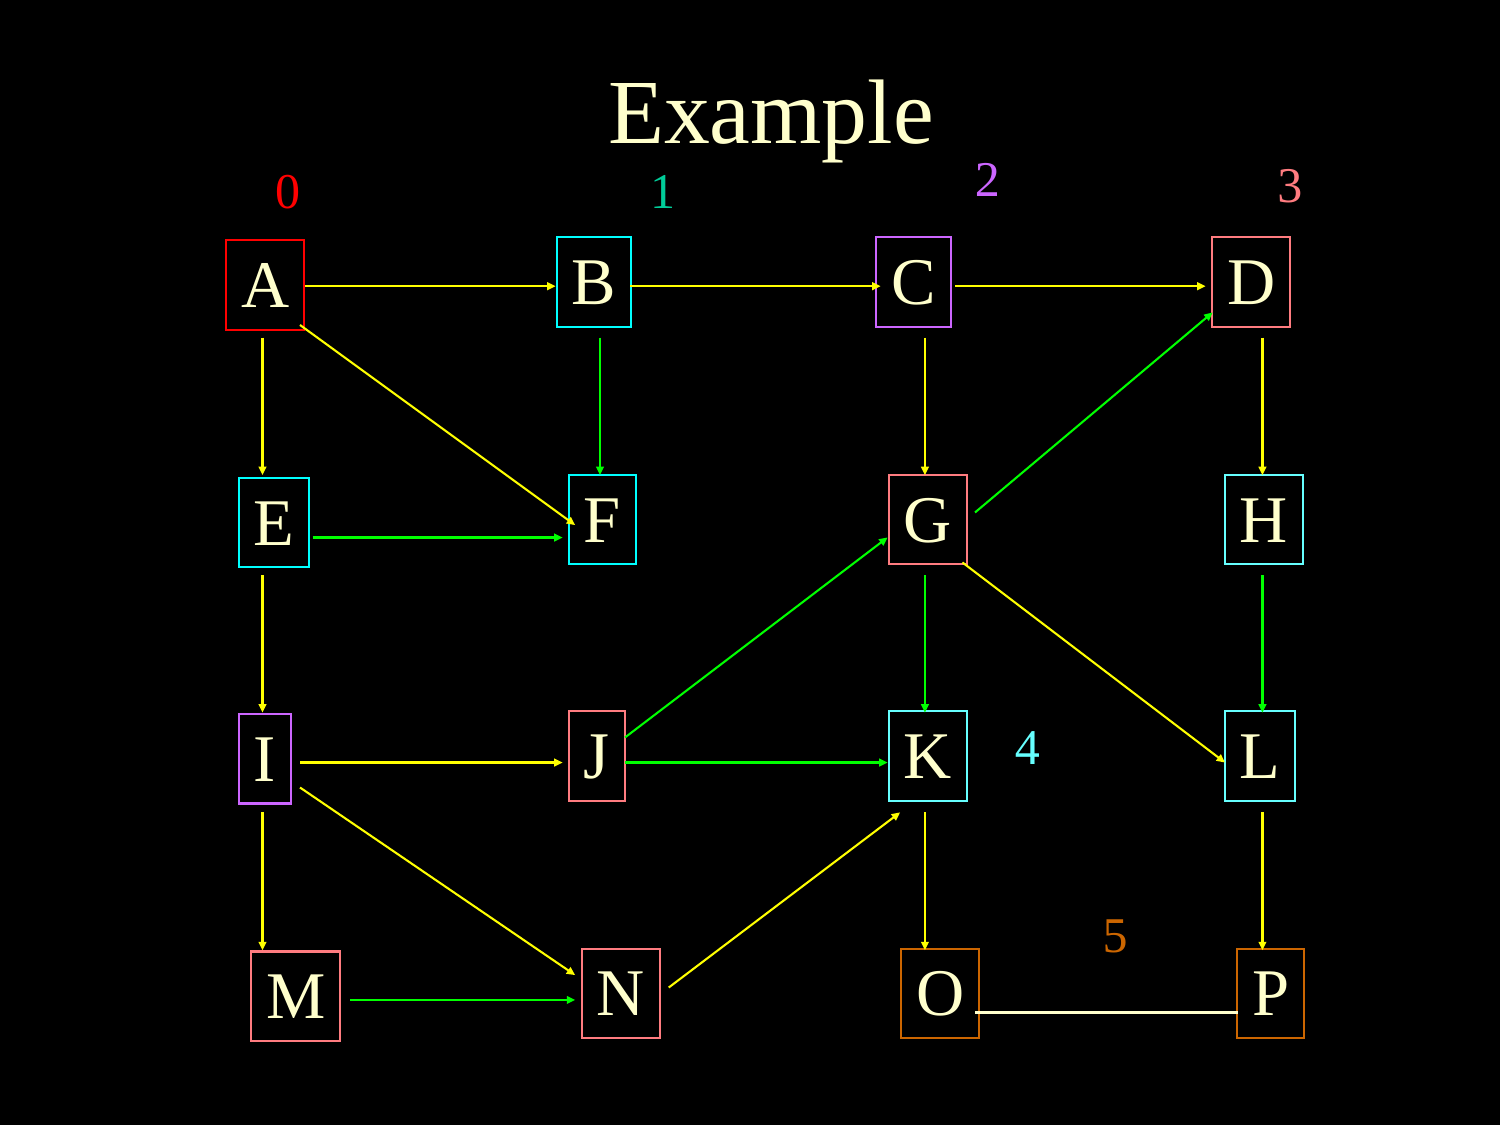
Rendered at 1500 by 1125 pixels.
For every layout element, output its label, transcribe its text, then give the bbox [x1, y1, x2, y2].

text_box 2 [960, 144, 1015, 215]
text_box F [569, 474, 636, 565]
text_box B [556, 237, 632, 327]
title Example [42, 37, 1500, 188]
text_box L [1224, 711, 1296, 801]
text_box 3 [1262, 149, 1318, 221]
text_box H [1224, 474, 1303, 565]
text_box D [1212, 237, 1291, 327]
text_box 1 [635, 156, 690, 228]
text_box A [226, 240, 305, 330]
text_box P [1237, 948, 1305, 1039]
text_box 4 [1000, 712, 1055, 784]
text_box E [238, 477, 310, 568]
text_box O [901, 948, 980, 1039]
text_box C [876, 237, 951, 327]
text_box J [569, 711, 625, 801]
text_box I [238, 713, 291, 804]
text_box 0 [260, 156, 315, 228]
text_box K [888, 711, 967, 801]
text_box M [251, 951, 341, 1042]
text_box 5 [1087, 899, 1143, 971]
text_box G [888, 474, 967, 565]
text_box N [581, 948, 660, 1039]
